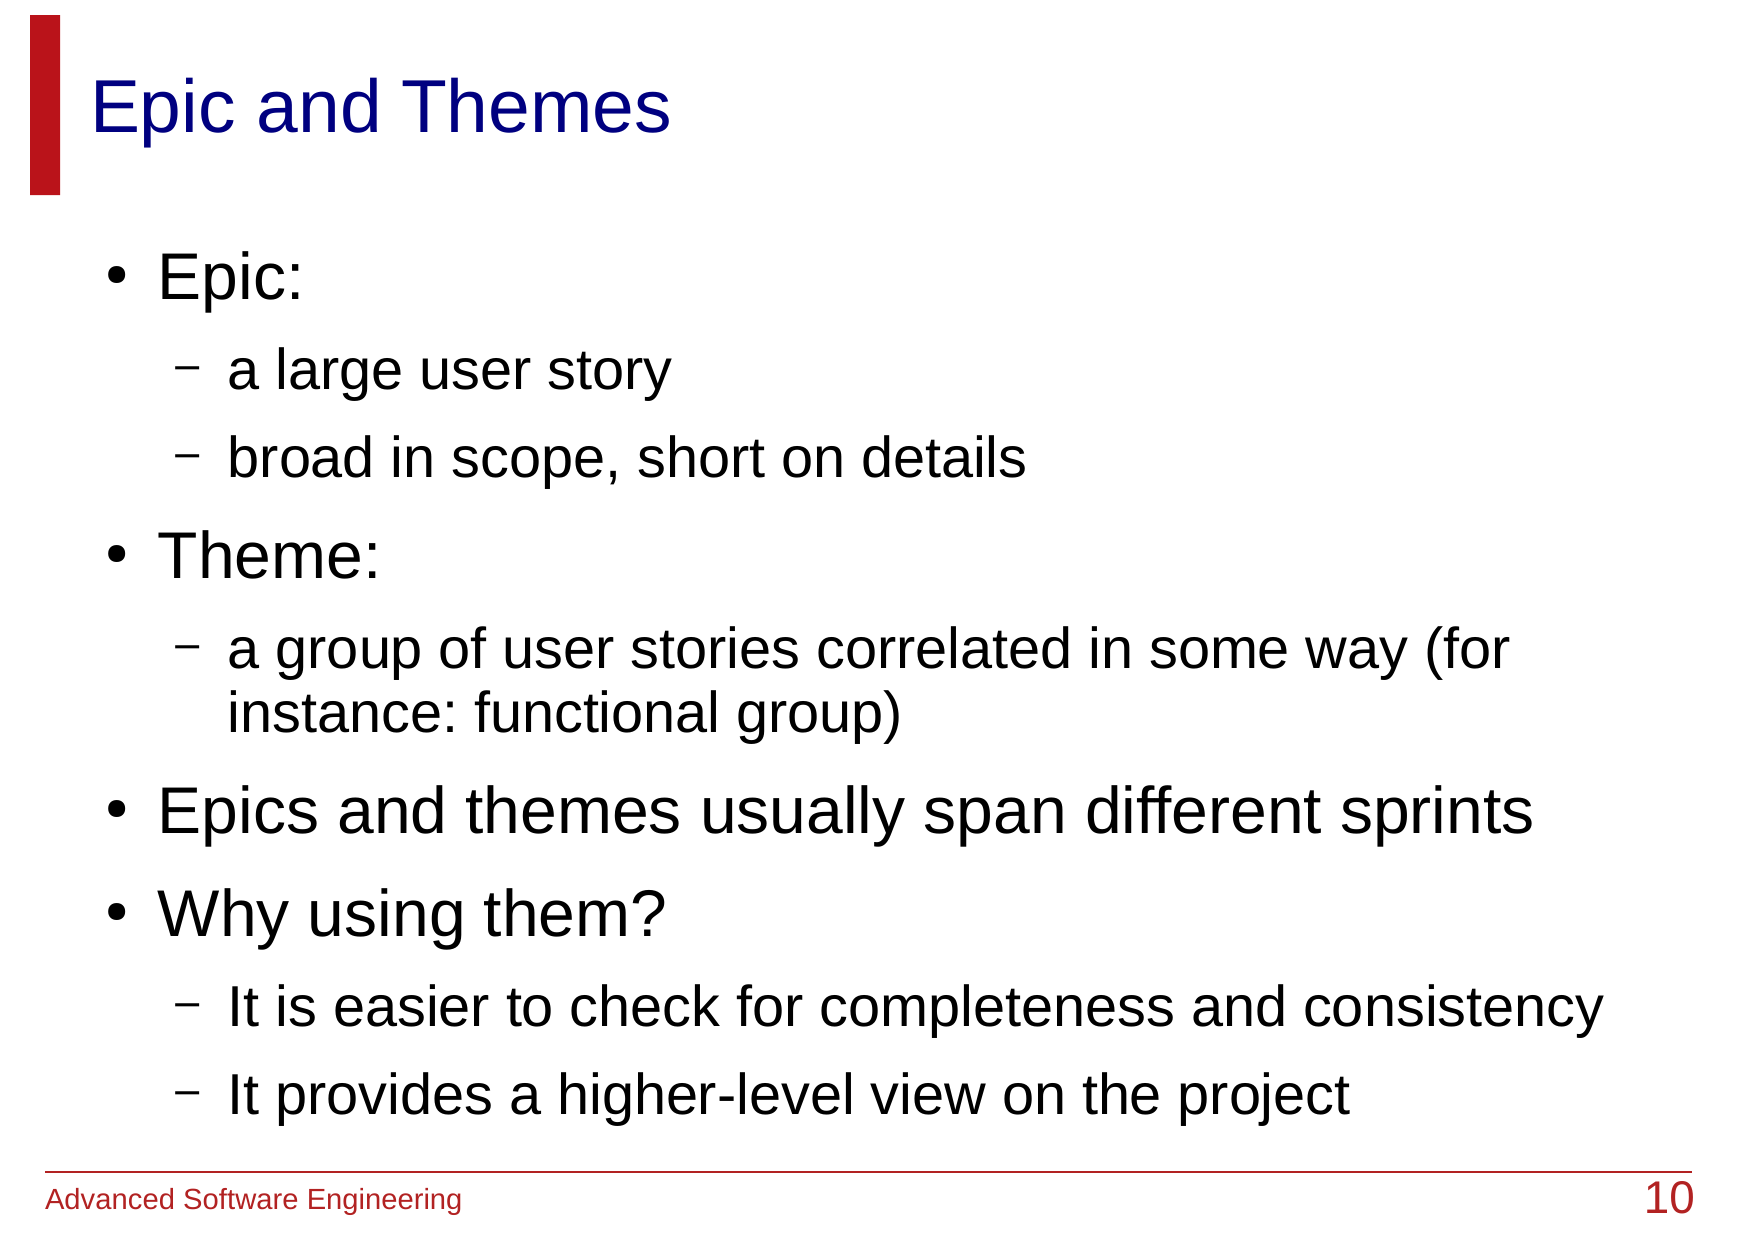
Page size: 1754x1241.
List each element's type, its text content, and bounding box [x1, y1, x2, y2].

list Epic: a large user story broad in scope, short on details Theme: a group of user stories correlated in some way (for instance: functional group) Epics and themes usually span different sprints Why using them? It is easier to check for completeness and consistency It provides a higher-level view on the project [87, 240, 1696, 1130]
title Epic and Themes [90, 17, 1696, 196]
